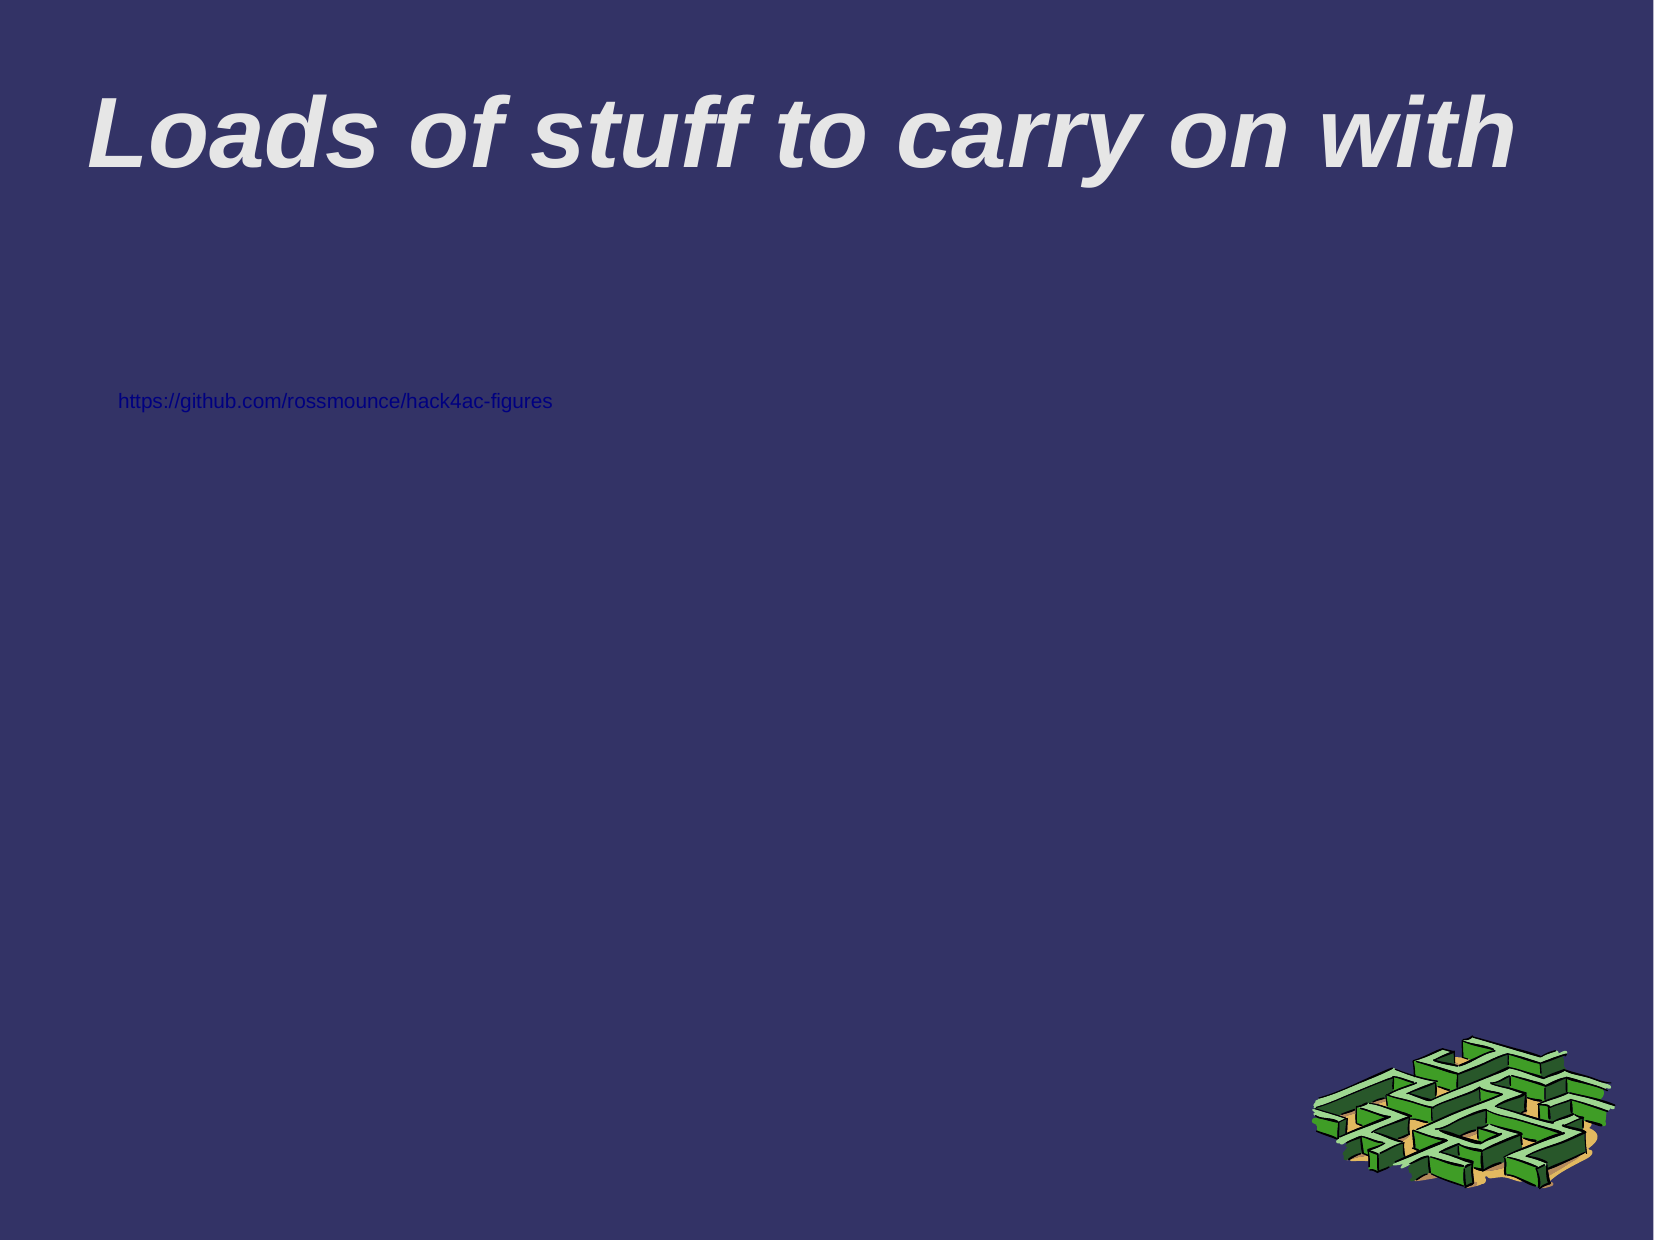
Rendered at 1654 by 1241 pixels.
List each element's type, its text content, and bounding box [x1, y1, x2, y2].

text_box https://github.com/rossmounce/hack4ac-figures [118, 389, 1056, 637]
title Loads of stuff to carry on with [11, 29, 1595, 237]
